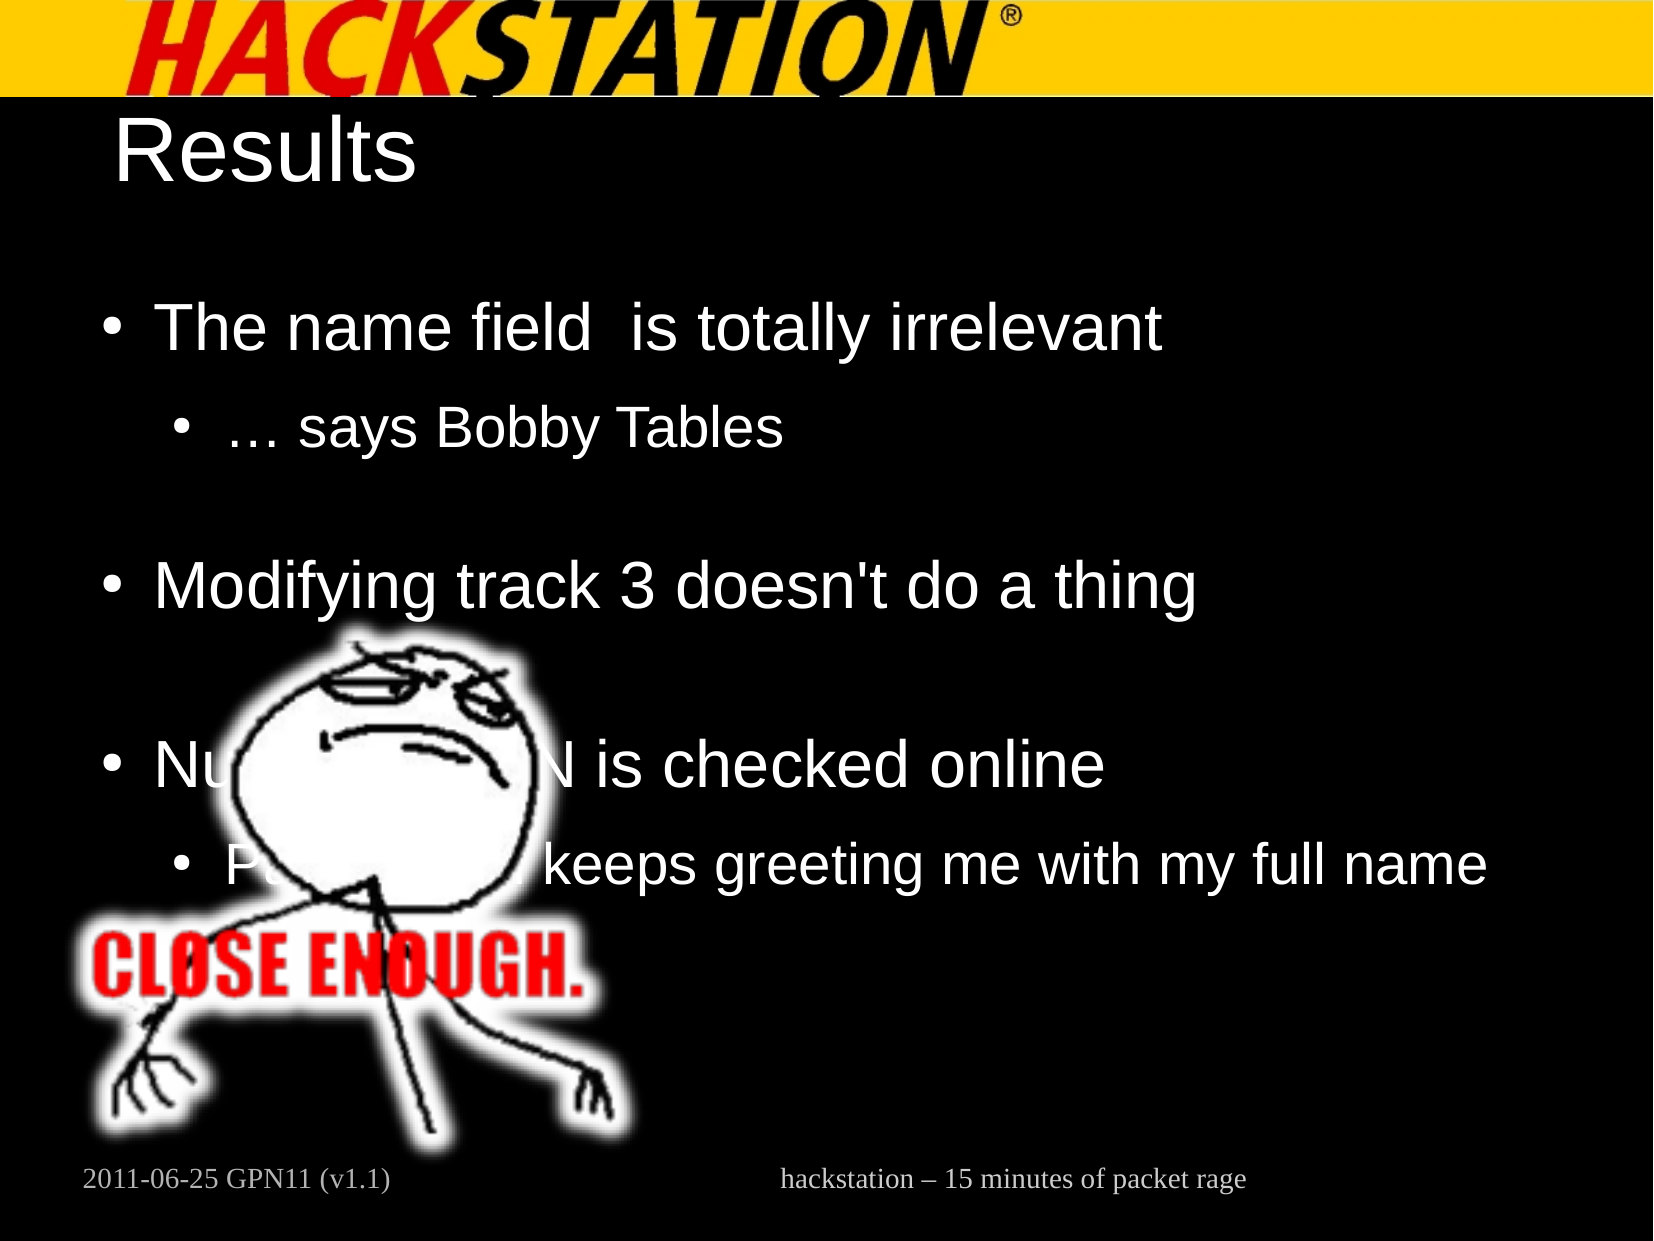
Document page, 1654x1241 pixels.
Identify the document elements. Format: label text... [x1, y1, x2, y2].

picture [0, 611, 713, 1165]
list The name field is totally irrelevant … says Bobby Tables Modifying track 3 doesn't do a thing Number + PIN is checked online Packstation keeps greeting me with my full name [82, 290, 1571, 1109]
picture [0, 0, 1653, 97]
title Results [112, 75, 1571, 226]
